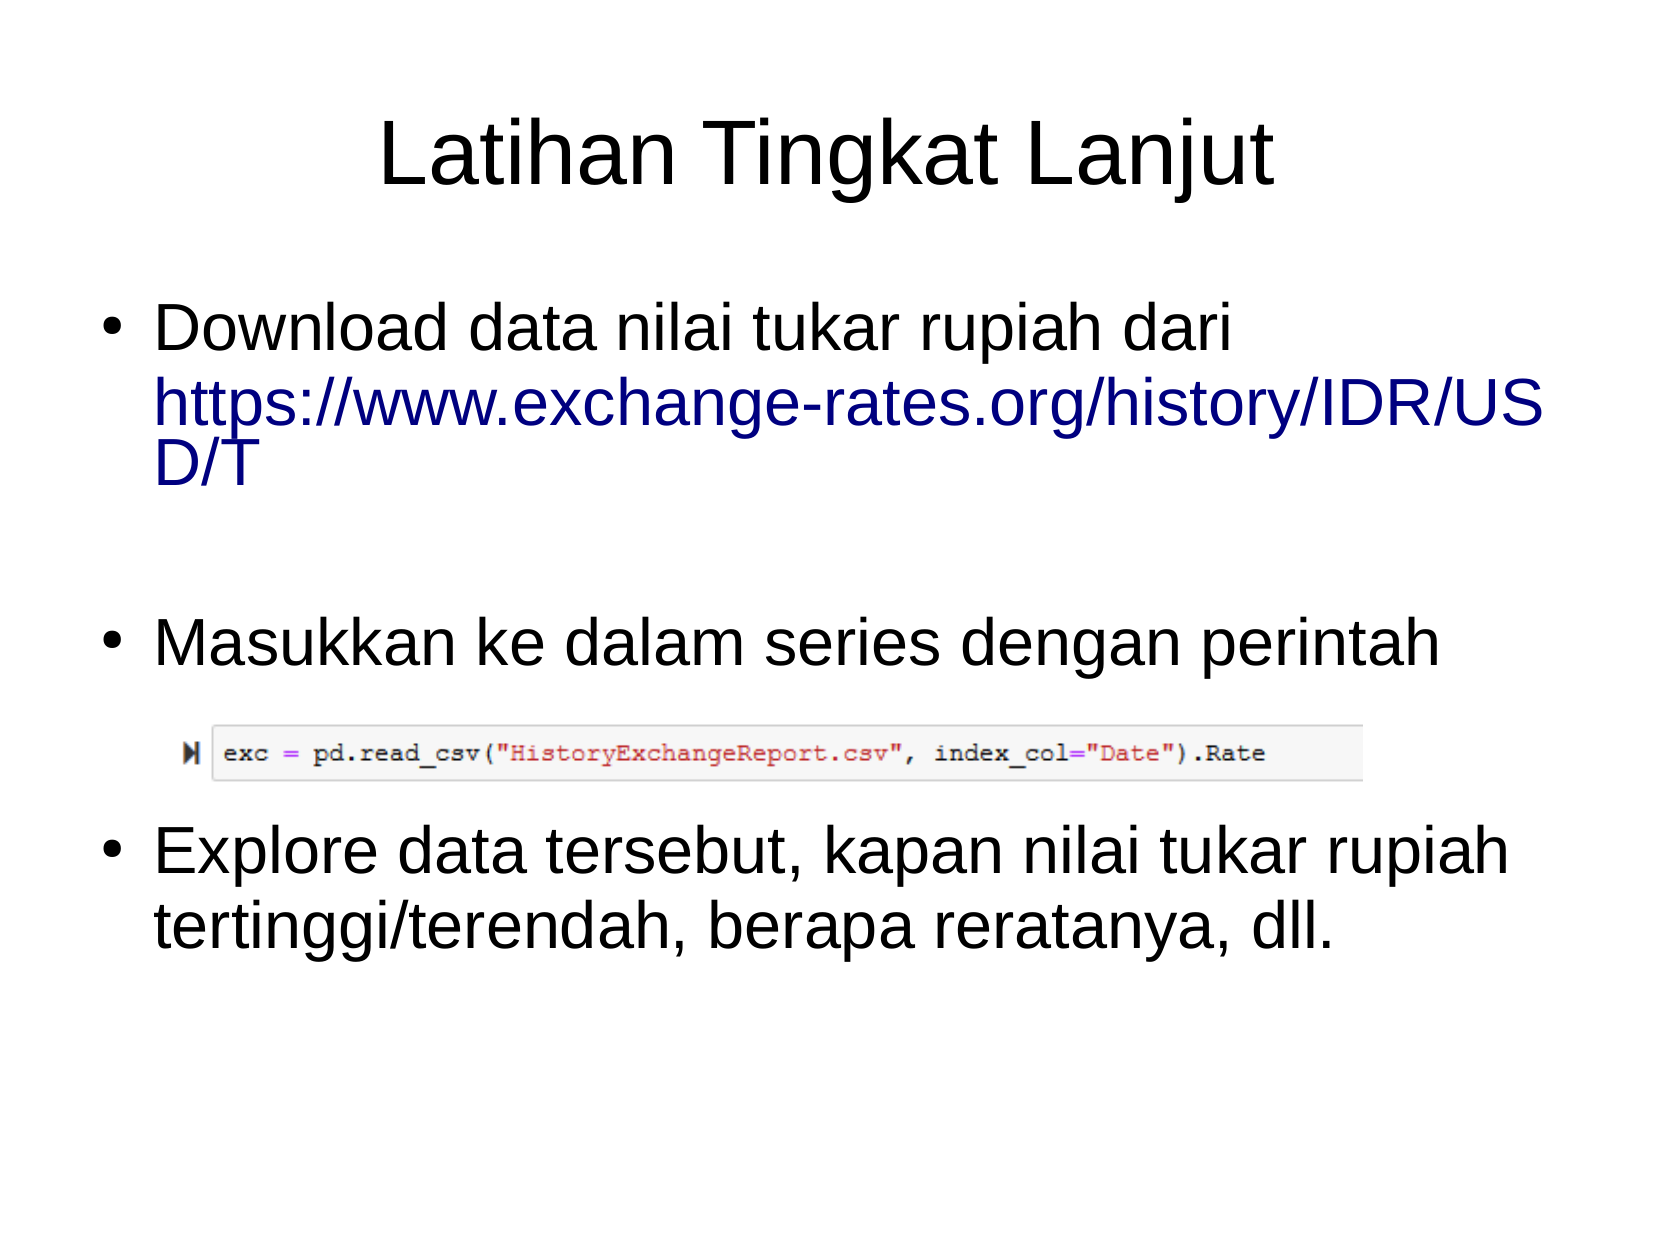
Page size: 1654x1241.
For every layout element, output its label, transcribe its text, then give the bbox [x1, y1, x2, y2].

picture [161, 708, 1363, 796]
title Latihan Tingkat Lanjut [82, 49, 1571, 257]
list Download data nilai tukar rupiah dari https://www.exchange-rates.org/history/IDR/USD/T Masukkan ke dalam series dengan perintah Explore data tersebut, kapan nilai tukar rupiah tertinggi/terendah, berapa reratanya, dll. [82, 290, 1571, 1010]
